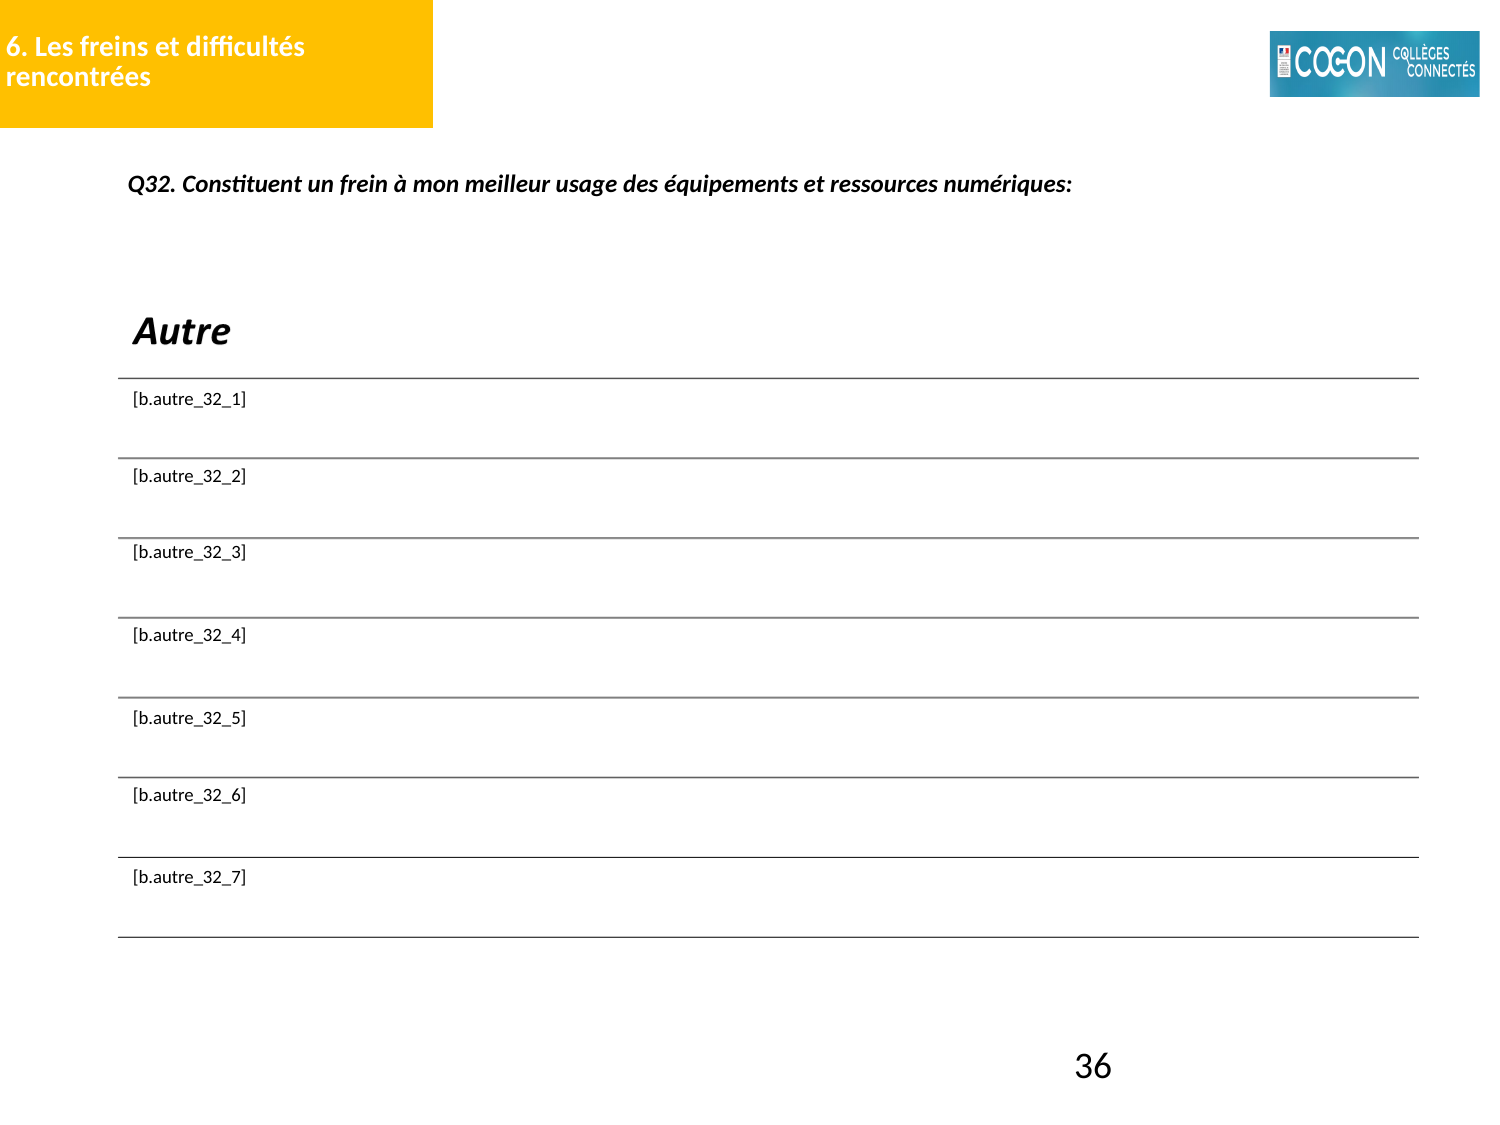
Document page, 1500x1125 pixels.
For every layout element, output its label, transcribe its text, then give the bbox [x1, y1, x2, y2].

text_box [b.autre_32_3] [118, 537, 1419, 615]
text_box [b.autre_32_1] [118, 383, 1419, 460]
text_box <numéro> [1059, 1042, 1397, 1103]
text_box [b.autre_32_7] [118, 862, 1419, 940]
text_box [b.autre_32_6] [118, 779, 1419, 857]
text_box Q32. Constituent un frein à mon meilleur usage des équipements et ressources numériques: [112, 166, 1407, 209]
text_box 6. Les freins et difficultés rencontrées [0, 0, 433, 128]
text_box [b.autre_32_2] [118, 460, 1419, 537]
text_box [b.autre_32_5] [118, 702, 1419, 779]
picture [1269, 31, 1480, 97]
text_box [b.autre_32_4] [118, 620, 1419, 697]
picture [108, 292, 1419, 939]
